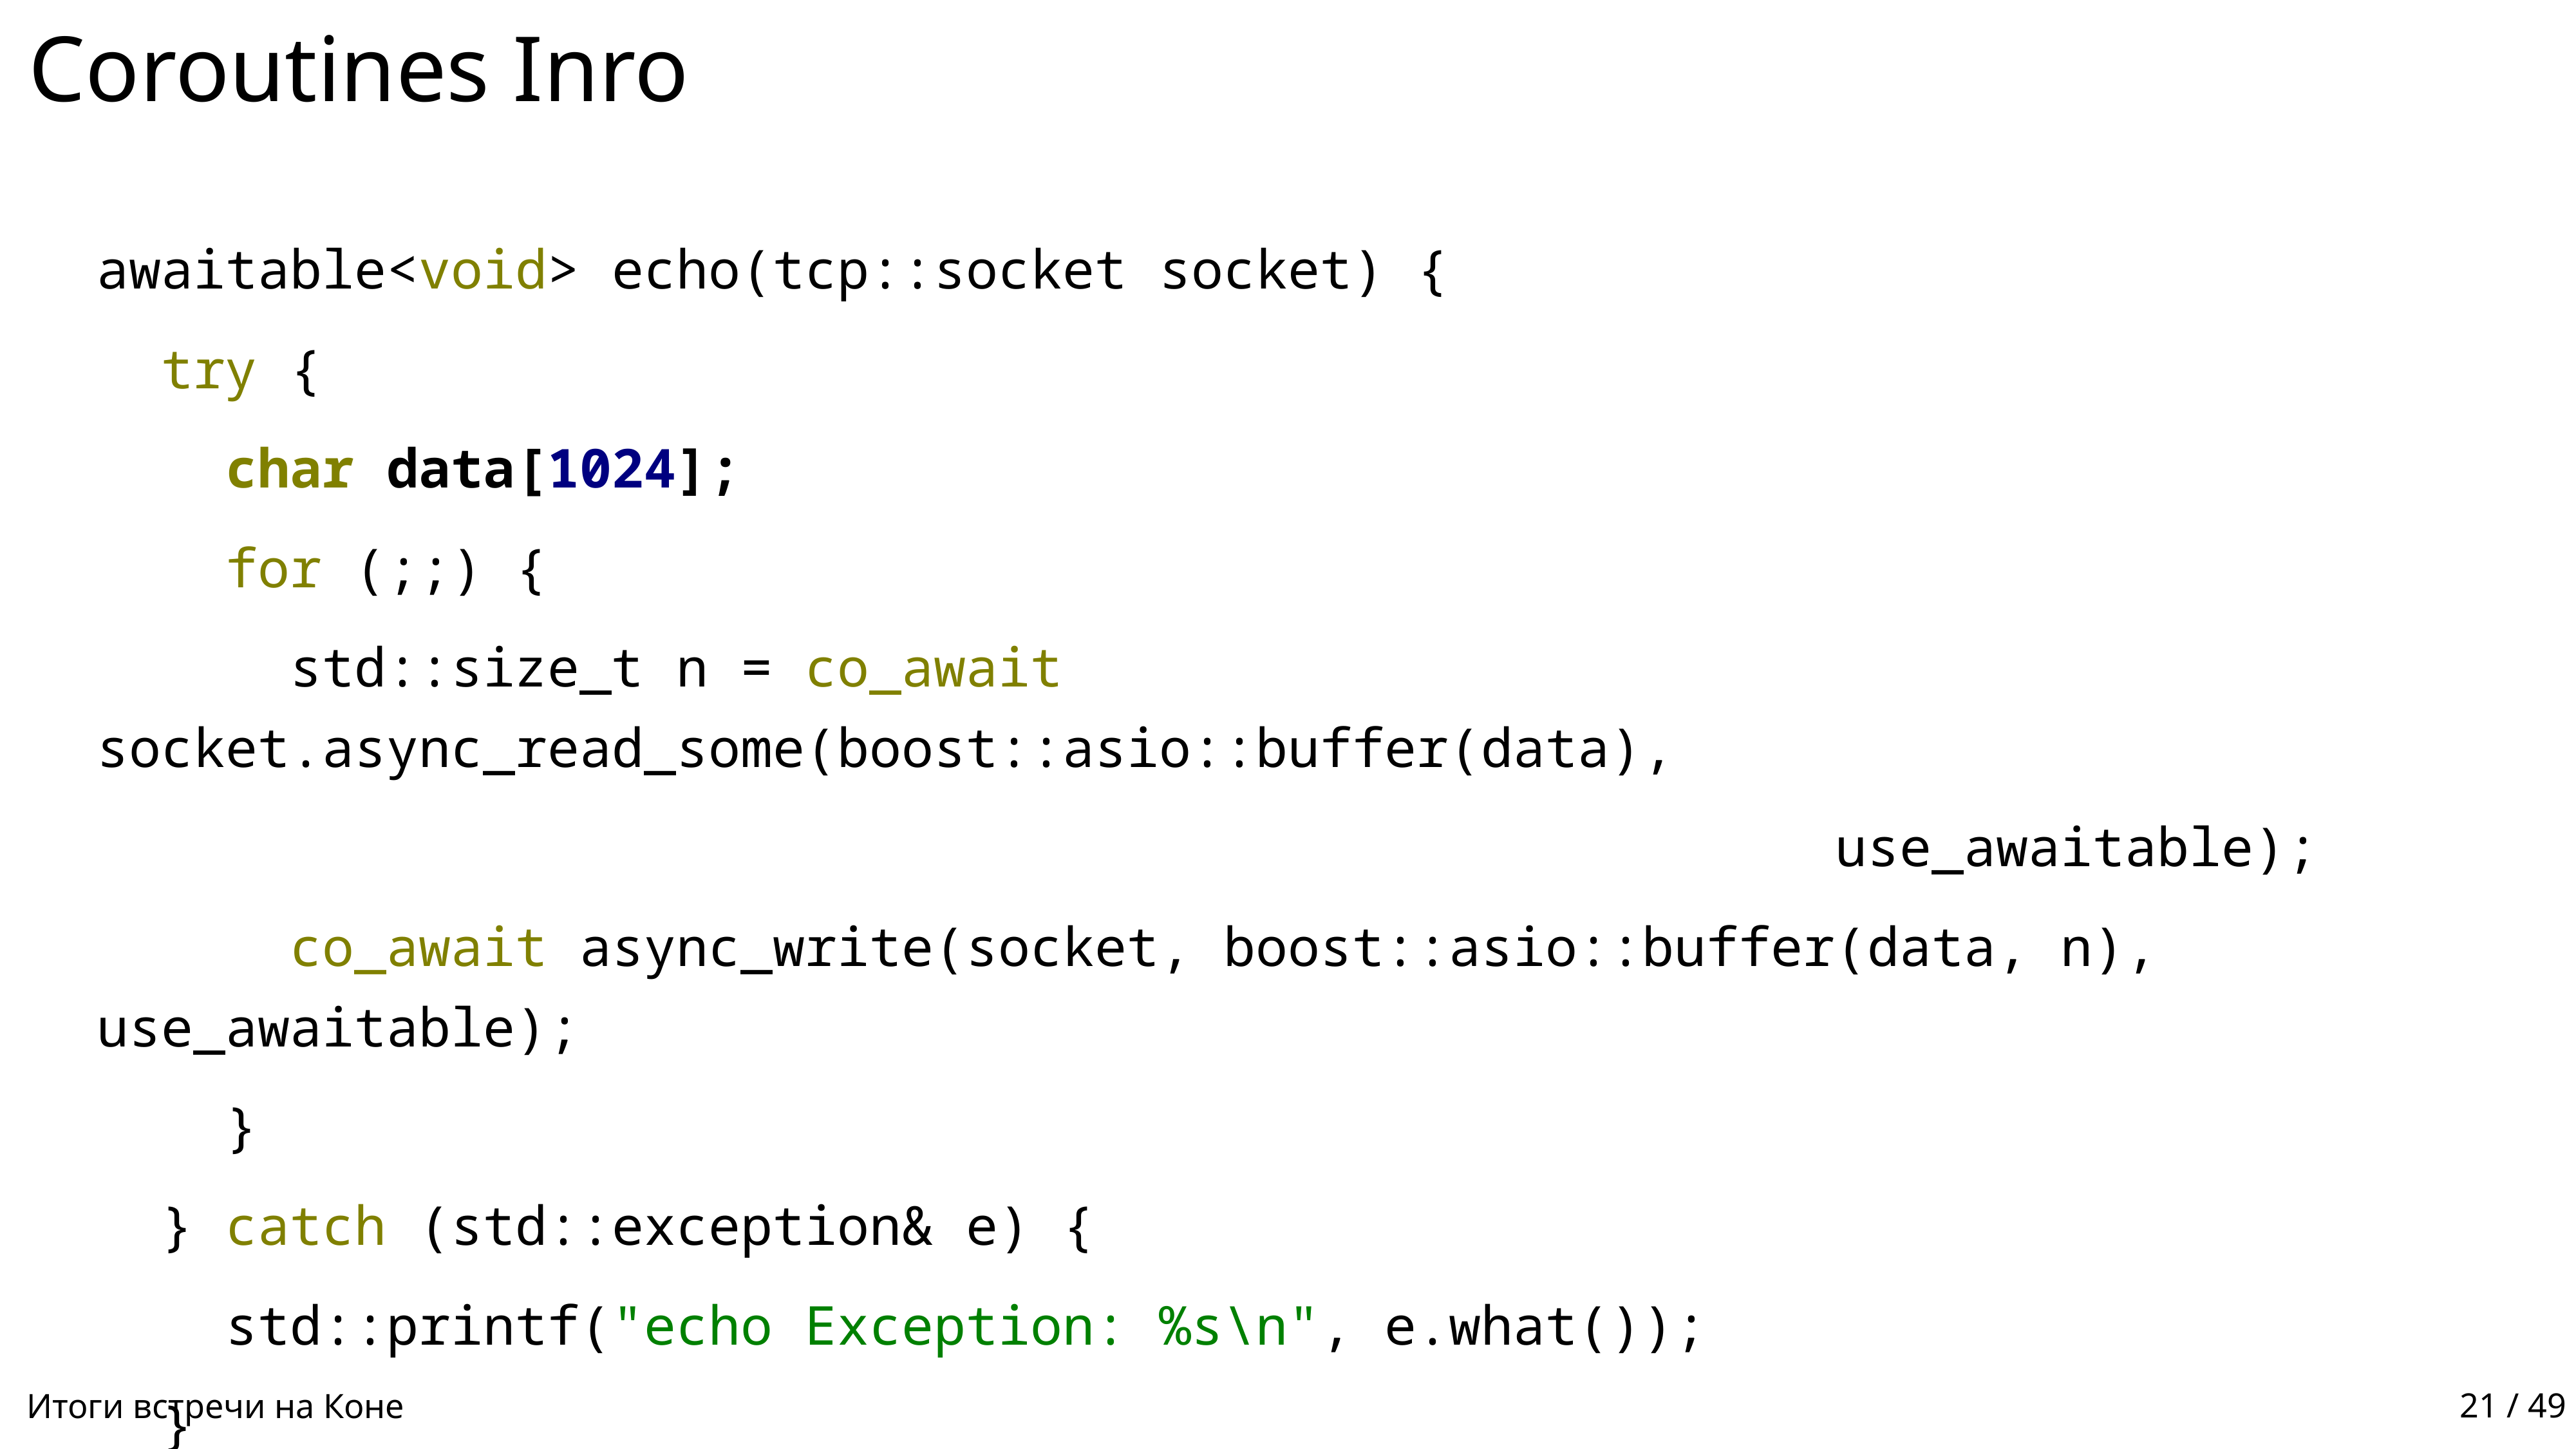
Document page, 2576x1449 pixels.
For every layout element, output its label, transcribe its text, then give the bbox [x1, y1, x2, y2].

title Coroutines Inro [19, 19, 2550, 155]
list <number> / 49 [1479, 1376, 2576, 1431]
list Итоги встречи на Коне [17, 1376, 1114, 1431]
list awaitable<void> echo(tcp::socket socket) { try { char data[1024]; for (;;) { std::size_t n = co_await socket.async_read_some(boost::asio::buffer(data), use_awaitable); co_await async_write(socket, boost::asio::buffer(data, n), use_awaitable); } } catch (std::exception& e) { std::printf("echo Exception: %s\n", e.what()); } } [87, 214, 2550, 1382]
